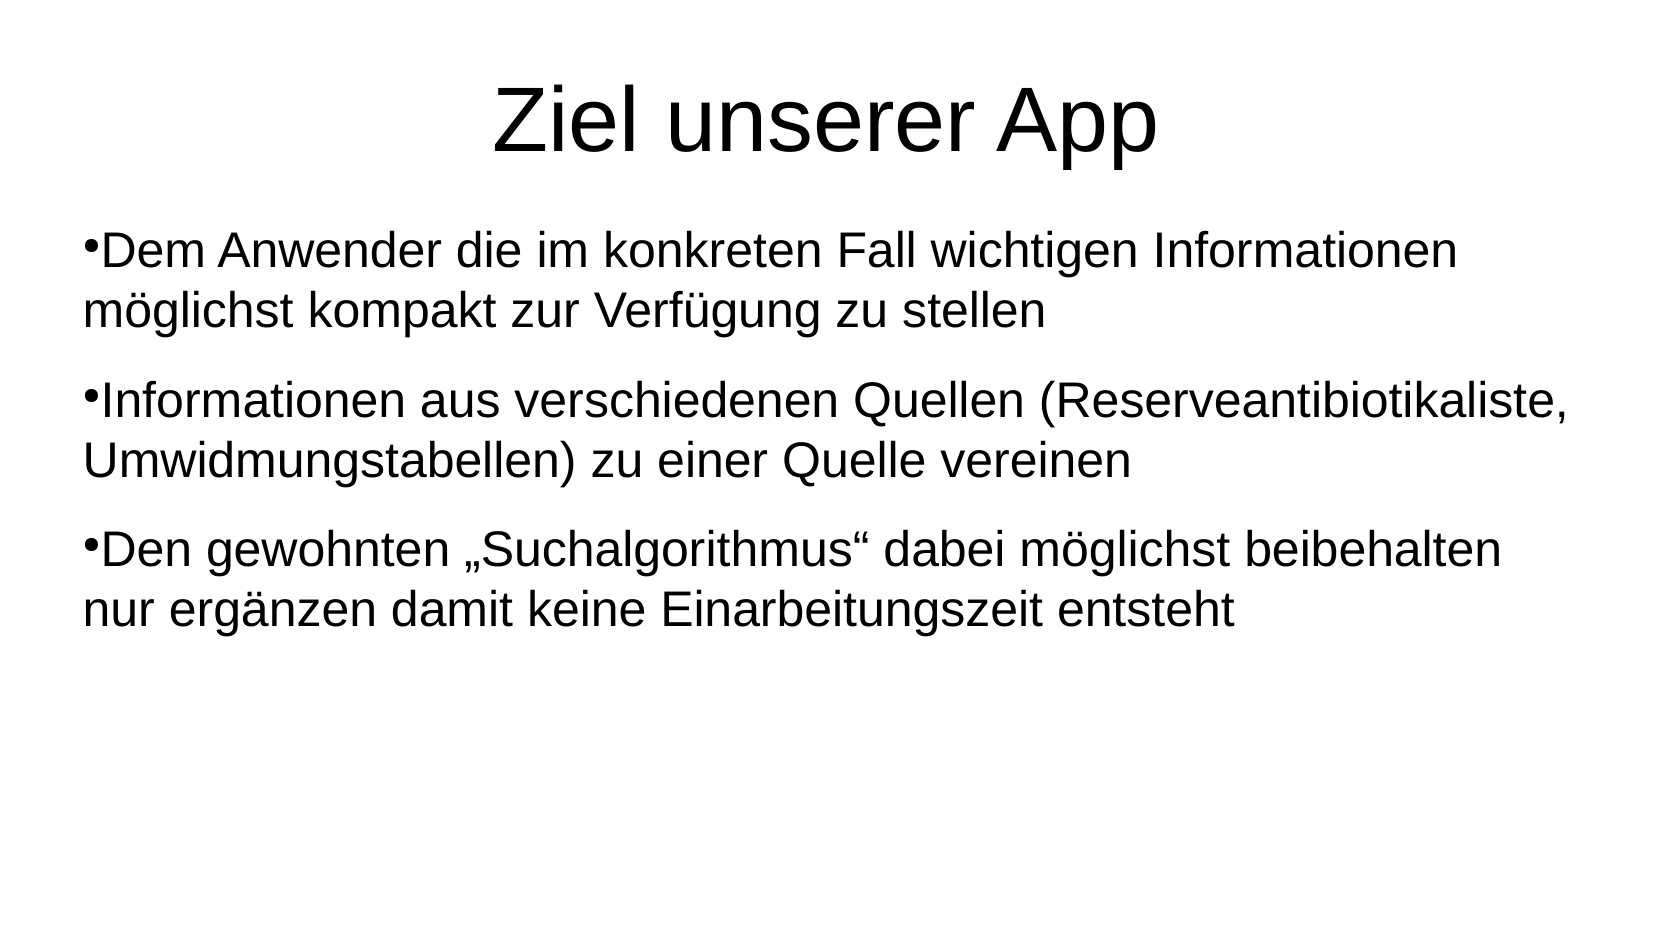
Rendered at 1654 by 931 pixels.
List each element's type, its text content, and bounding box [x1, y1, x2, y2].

title Ziel unserer App [82, 37, 1571, 193]
list Dem Anwender die im konkreten Fall wichtigen Informationen möglichst kompakt zur Verfügung zu stellen Informationen aus verschiedenen Quellen (Reserveantibiotikaliste, Umwidmungstabellen) zu einer Quelle vereinen Den gewohnten „Suchalgorithmus“ dabei möglichst beibehalten nur ergänzen damit keine Einarbeitungszeit entsteht [82, 217, 1571, 758]
